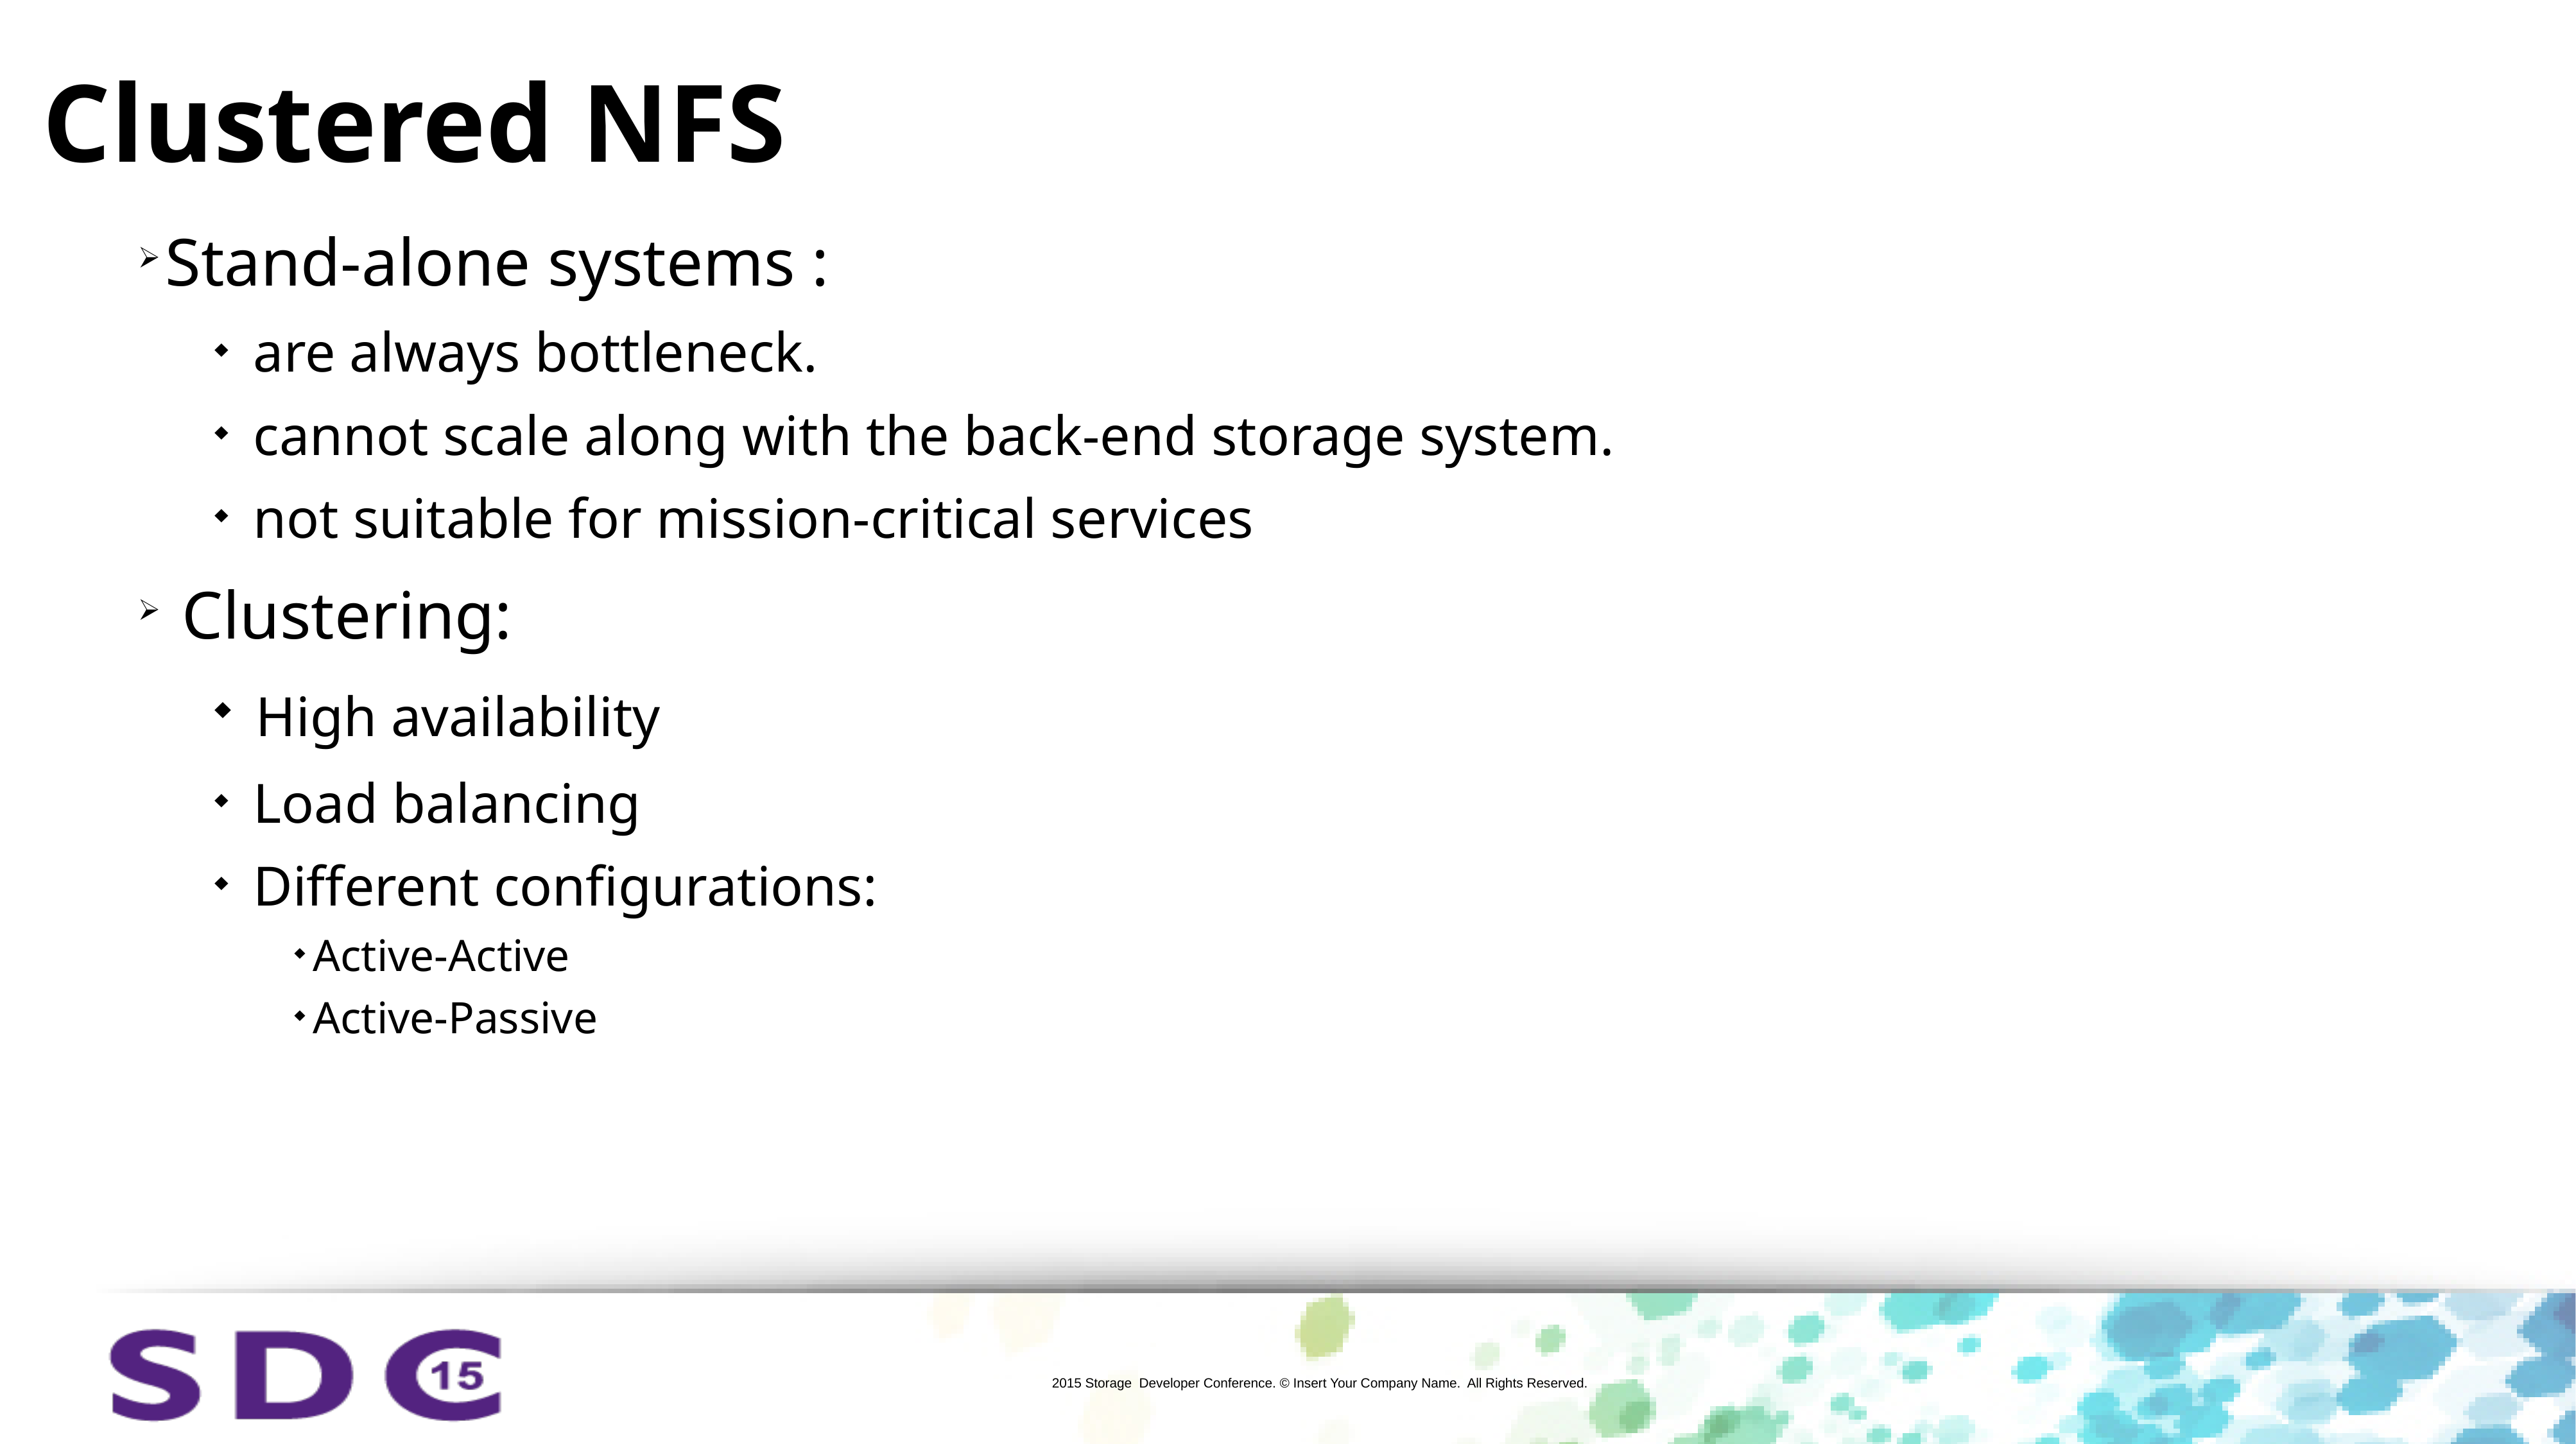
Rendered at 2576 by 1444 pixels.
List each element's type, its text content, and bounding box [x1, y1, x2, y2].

picture [0, 994, 2576, 1444]
list Stand-alone systems : are always bottleneck. cannot scale along with the back-end storage system. not suitable for mission-critical services Clustering: High availability Load balancing Different configurations: Active-Active Active-Passive [128, 216, 2447, 1054]
title Clustered NFS [42, 0, 2361, 241]
